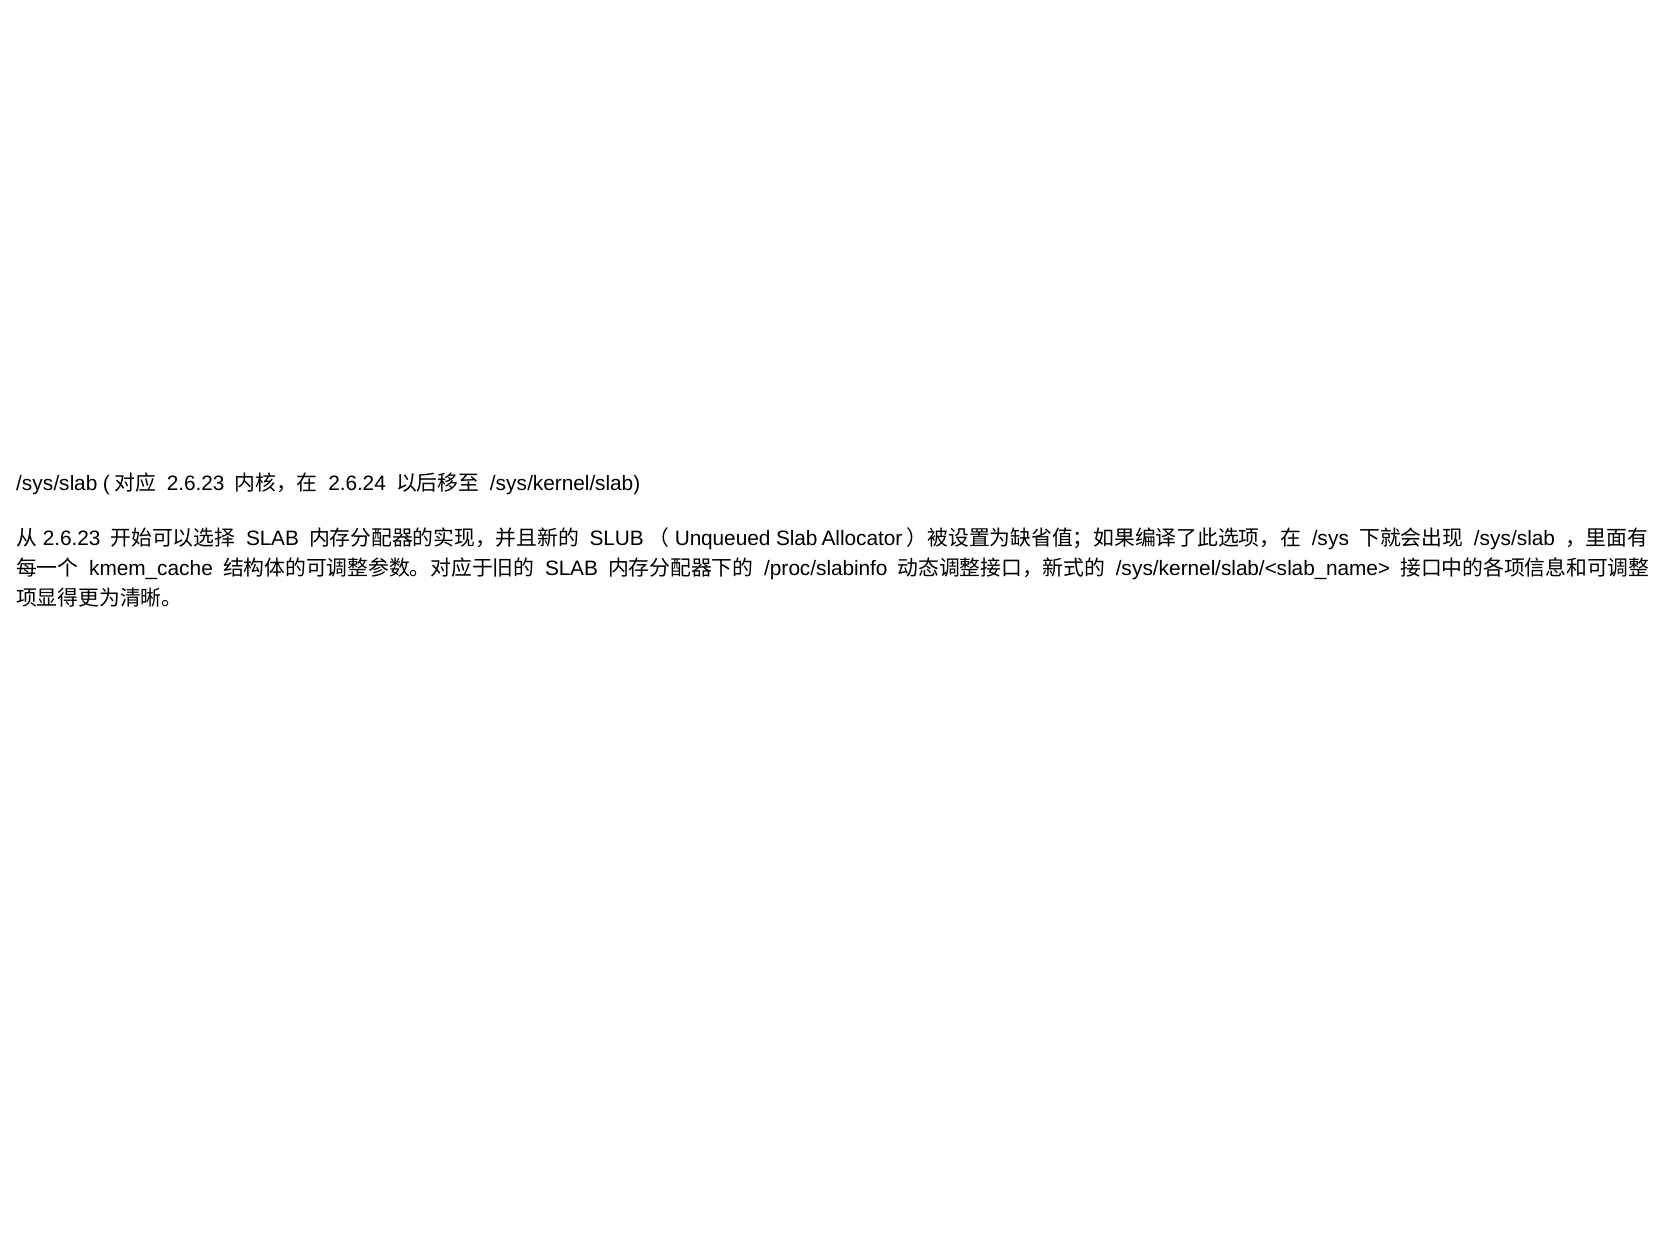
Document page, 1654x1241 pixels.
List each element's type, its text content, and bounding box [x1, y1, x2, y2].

text_box /sys/slab (对应 2.6.23 内核，在 2.6.24 以后移至 /sys/kernel/slab) 从2.6.23 开始可以选择 SLAB 内存分配器的实现，并且新的 SLUB（Unqueued Slab Allocator）被设置为缺省值；如果编译了此选项，在 /sys 下就会出现 /sys/slab ，里面有每一个 kmem_cache 结构体的可调整参数。对应于旧的 SLAB 内存分配器下的 /proc/slabinfo 动态调整接口，新式的 /sys/kernel/slab/<slab_name> 接口中的各项信息和可调整项显得更为清晰。 [1, 458, 1654, 671]
